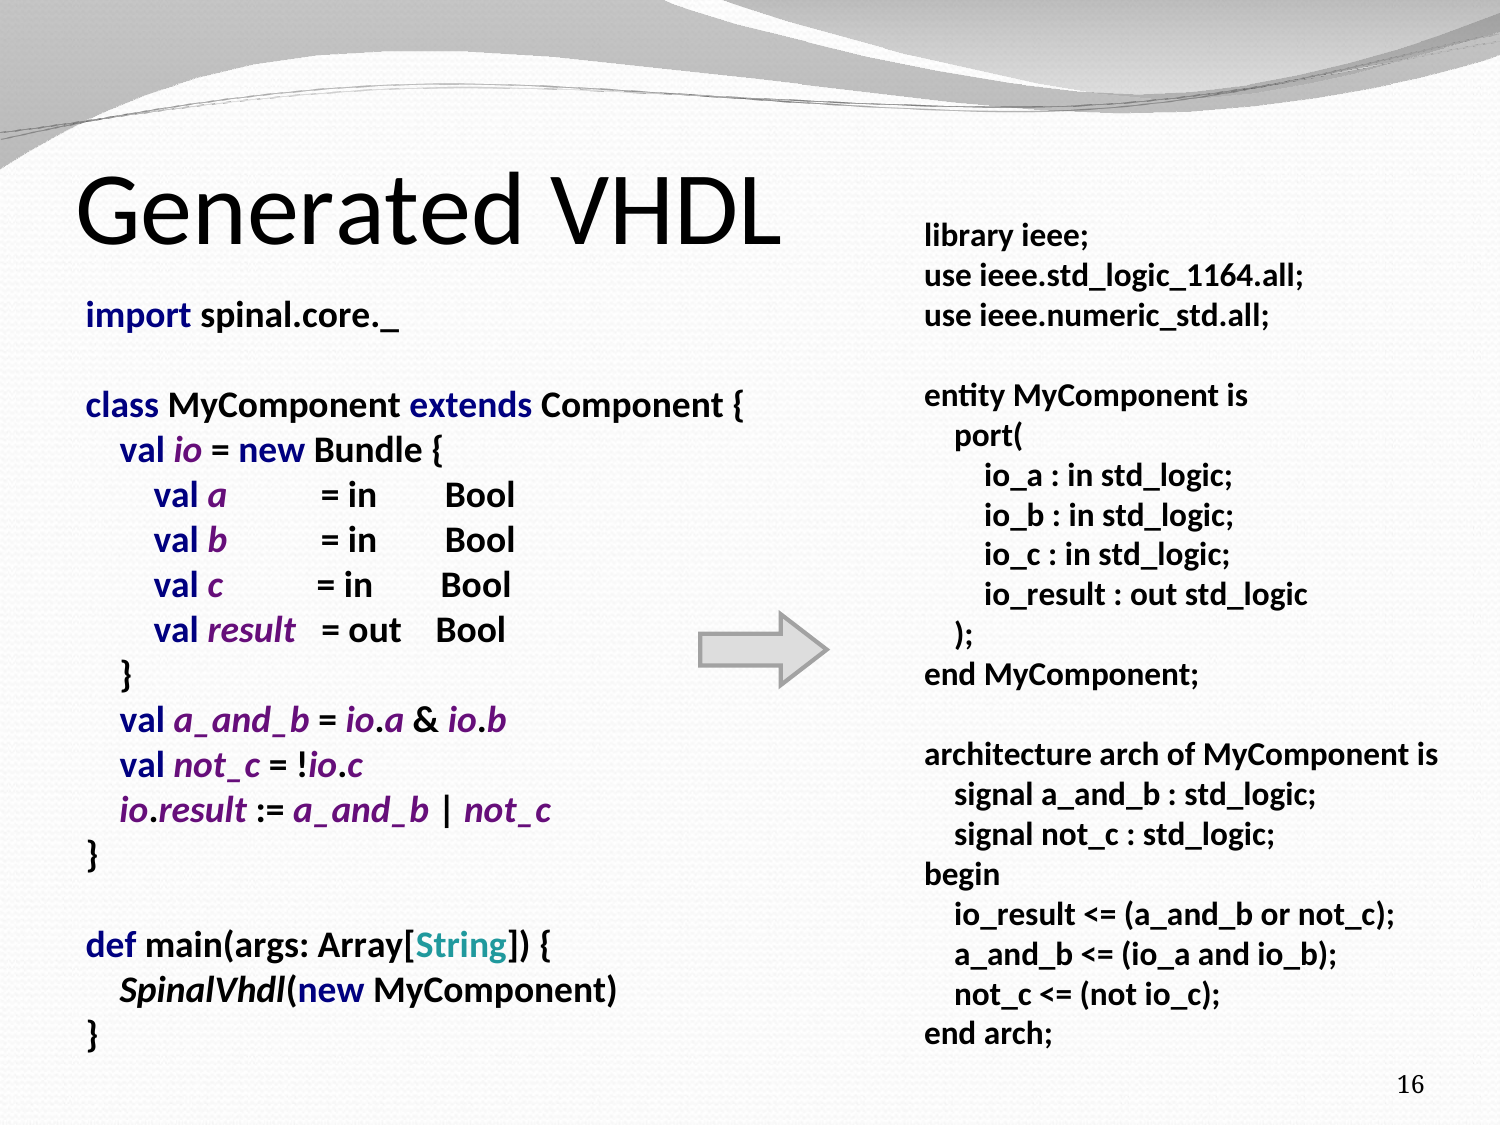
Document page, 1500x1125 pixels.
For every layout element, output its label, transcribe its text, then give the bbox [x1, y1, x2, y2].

picture [0, 0, 1500, 1125]
title Generated VHDL [75, 78, 1426, 266]
text_box <numéro> [1299, 1042, 1426, 1103]
text_box import spinal.core._ class MyComponent extends Component { val io = new Bundle { val a = in Bool val b = in Bool val c = in Bool val result = out Bool } val a_and_b = io.a & io.b val not_c = !io.c io.result := a_and_b | not_c } def main(args: Array[String]) { SpinalVhdl(new MyComponent) } [70, 282, 1004, 1063]
text_box library ieee; use ieee.std_logic_1164.all; use ieee.numeric_std.all; entity MyComponent is port( io_a : in std_logic; io_b : in std_logic; io_c : in std_logic; io_result : out std_logic ); end MyComponent; architecture arch of MyComponent is signal a_and_b : std_logic; signal not_c : std_logic; begin io_result <= (a_and_b or not_c); a_and_b <= (io_a and io_b); not_c <= (not io_c); end arch; [909, 205, 1500, 1060]
text_box [700, 614, 827, 686]
